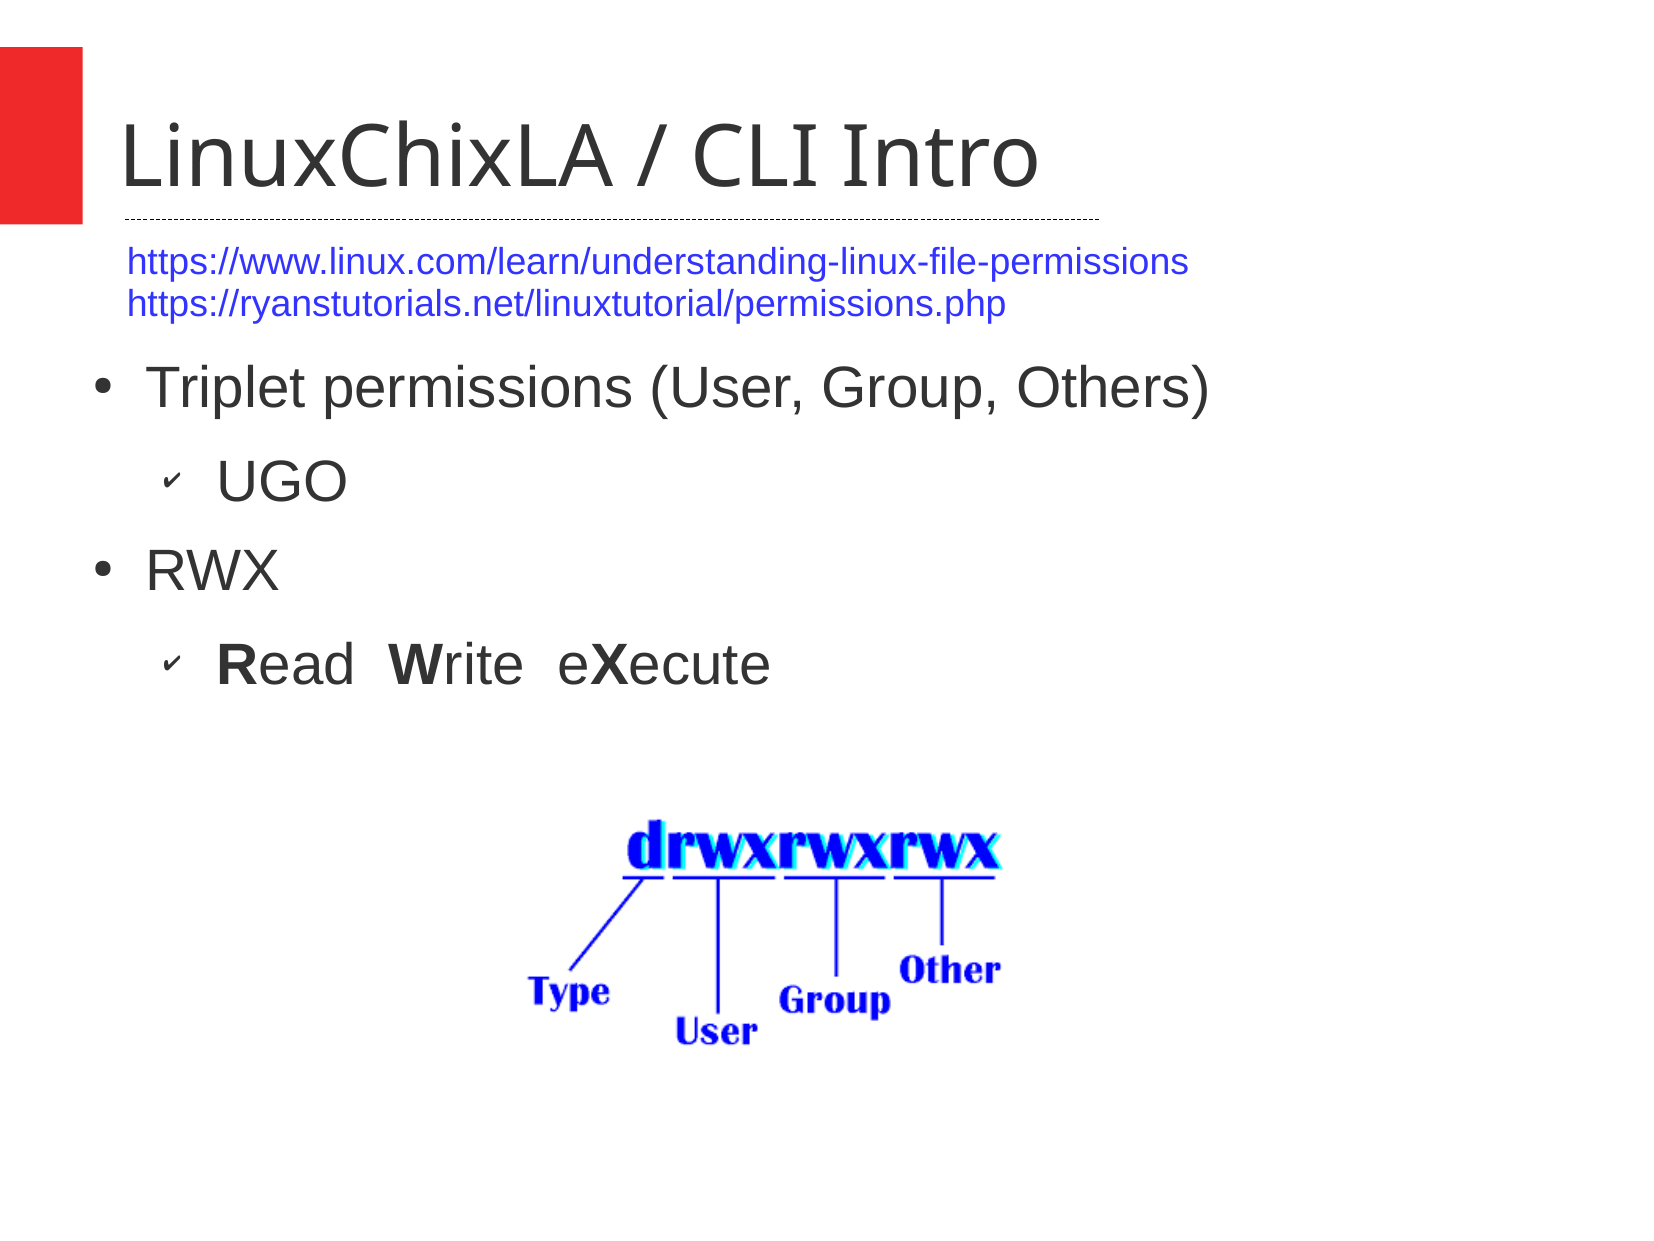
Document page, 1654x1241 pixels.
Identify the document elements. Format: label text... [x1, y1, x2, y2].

text_box https://www.linux.com/learn/understanding-linux-file-permissions https://ryanstutorials.net/linuxtutorial/permissions.php [112, 232, 1516, 458]
title LinuxChixLA / CLI Intro [118, 49, 1571, 257]
list Triplet permissions (User, Group, Others) UGO RWX Read Write eXecute [75, 354, 1561, 1074]
picture [521, 809, 1021, 1057]
